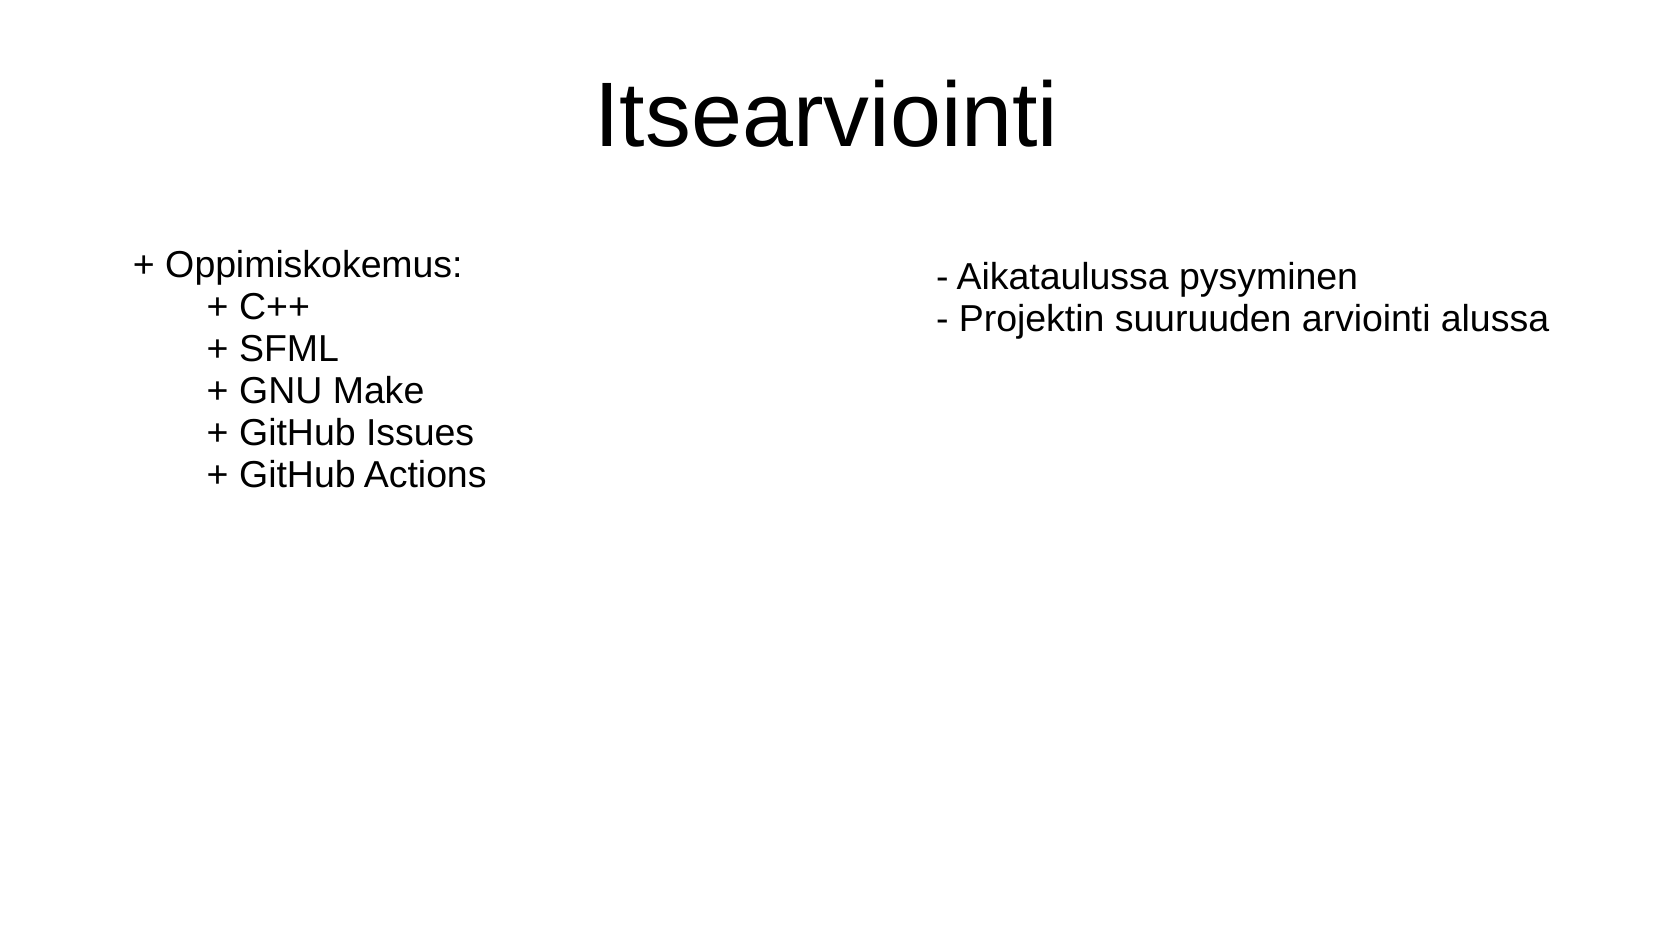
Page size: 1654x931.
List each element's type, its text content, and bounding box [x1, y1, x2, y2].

text_box + Oppimiskokemus: + C++ + SFML + GNU Make + GitHub Issues + GitHub Actions [118, 236, 662, 503]
text_box - Aikataulussa pysyminen - Projektin suuruuden arviointi alussa [921, 248, 1571, 347]
title Itsearviointi [82, 37, 1571, 193]
